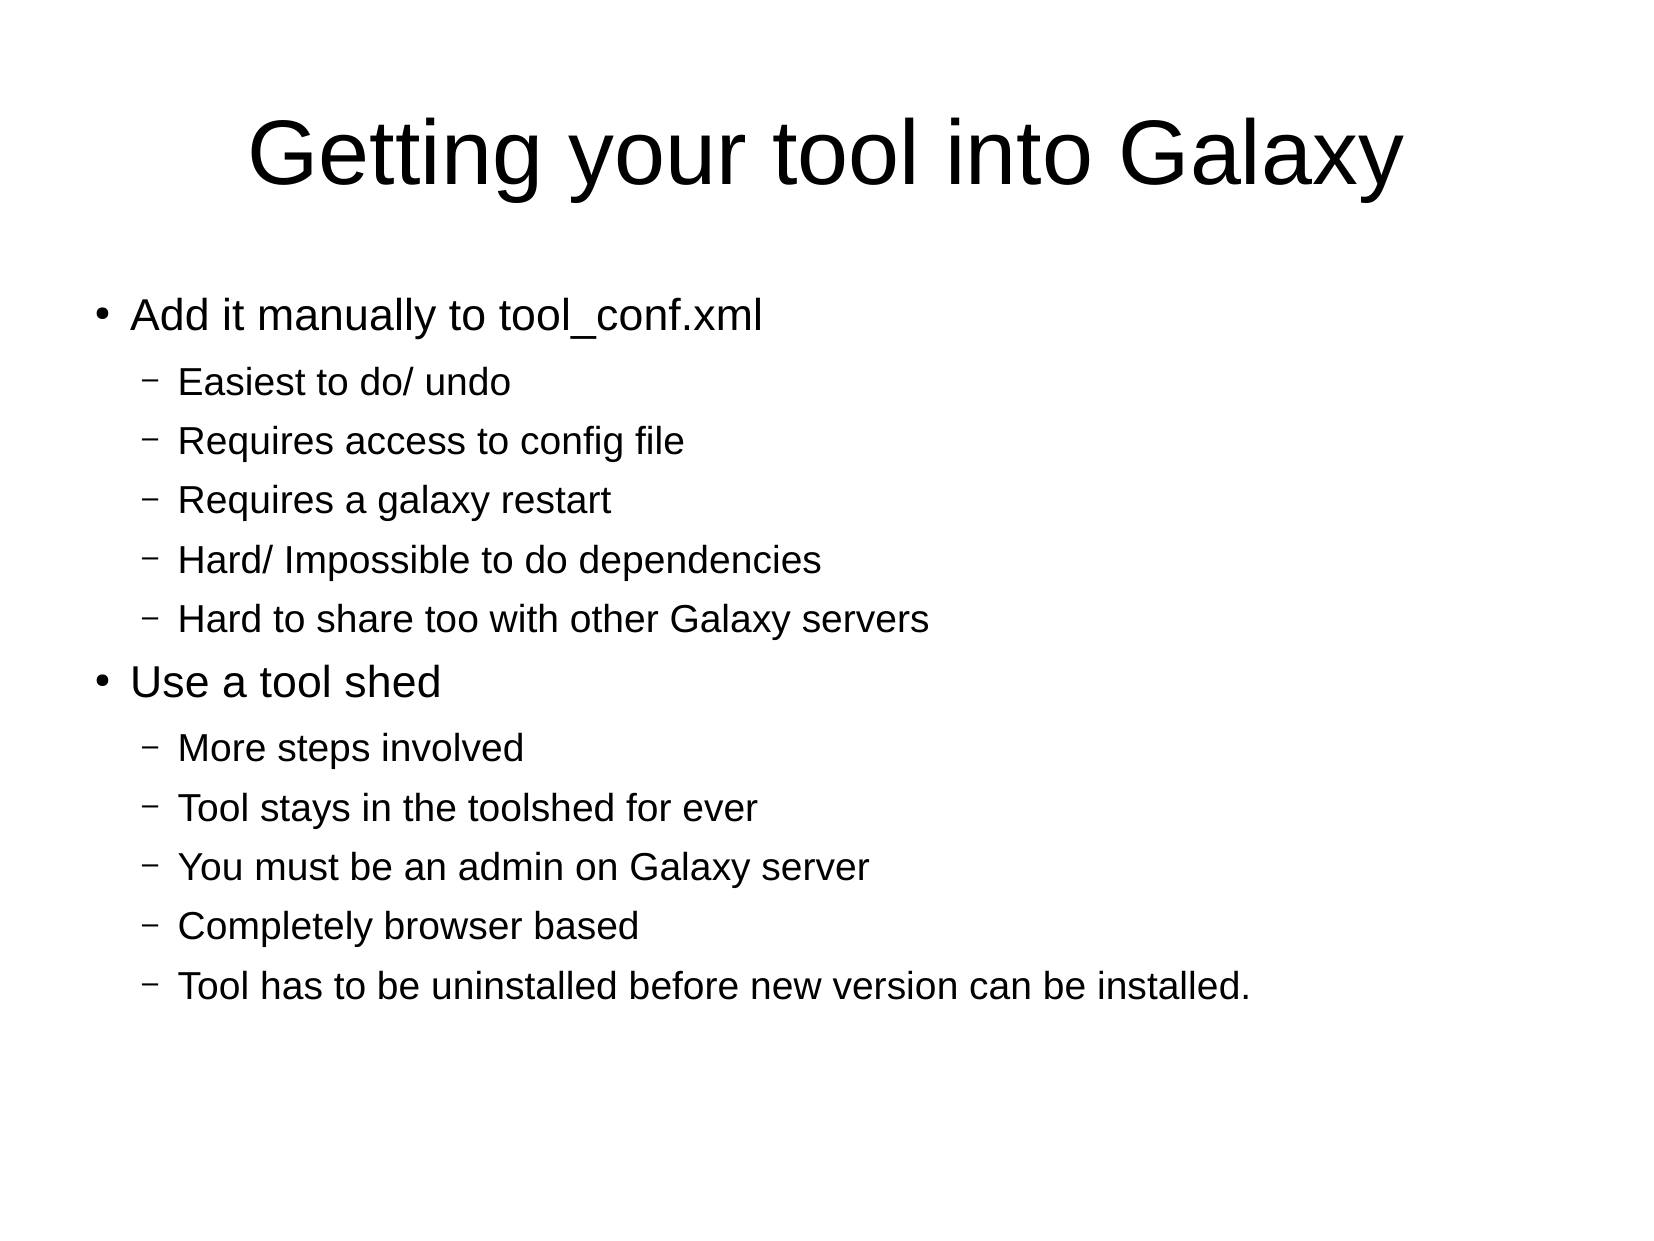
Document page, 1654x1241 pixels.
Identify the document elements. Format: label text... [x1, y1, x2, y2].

list Add it manually to tool_conf.xml Easiest to do/ undo Requires access to config file Requires a galaxy restart Hard/ Impossible to do dependencies Hard to share too with other Galaxy servers Use a tool shed More steps involved Tool stays in the toolshed for ever You must be an admin on Galaxy server Completely browser based Tool has to be uninstalled before new version can be installed. [82, 290, 1571, 1010]
title Getting your tool into Galaxy [82, 49, 1571, 257]
